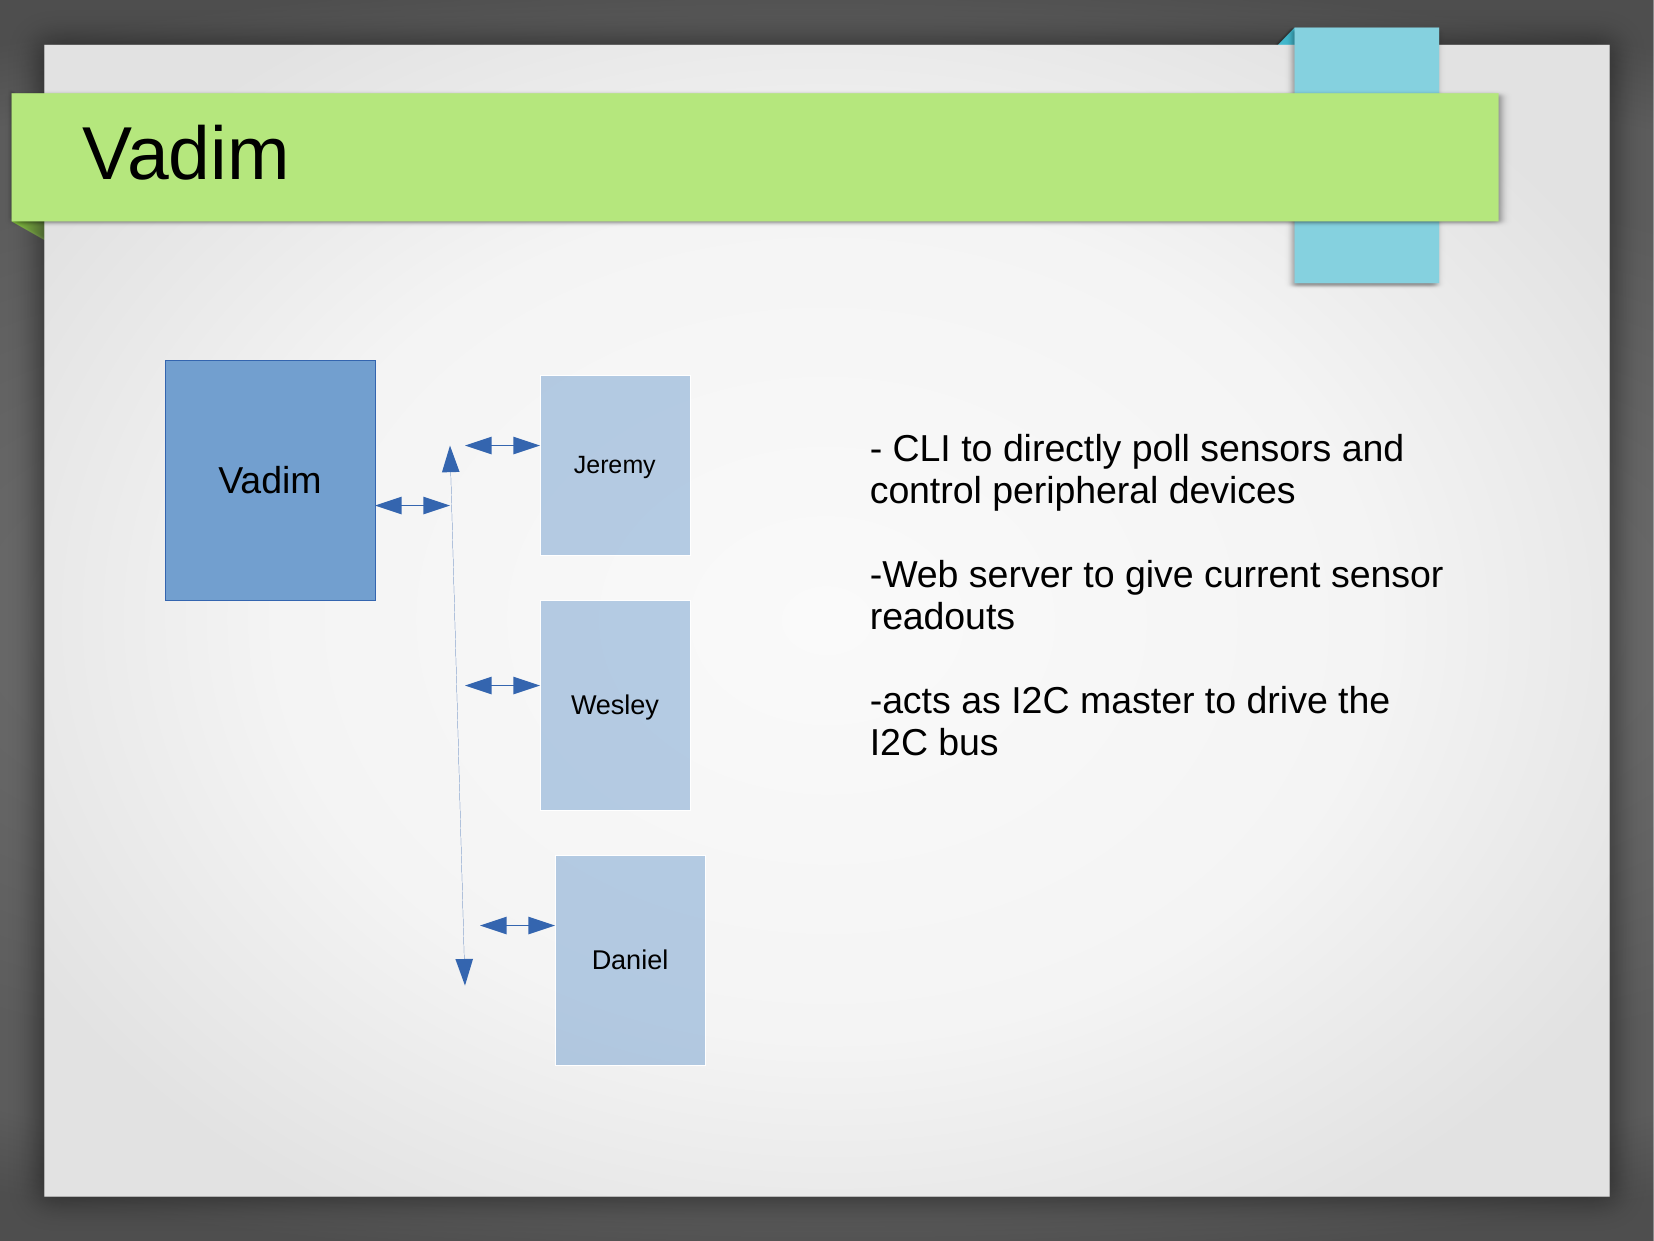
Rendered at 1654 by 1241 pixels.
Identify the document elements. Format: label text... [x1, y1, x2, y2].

title Vadim [82, 94, 1264, 213]
text_box Daniel [555, 855, 706, 1066]
text_box Vadim [165, 360, 376, 601]
text_box - CLI to directly poll sensors and control peripheral devices -Web server to give current sensor readouts -acts as I2C master to drive the I2C bus [855, 420, 1471, 771]
text_box Wesley [540, 600, 691, 811]
text_box Jeremy [540, 375, 691, 556]
picture [0, 0, 1654, 1241]
